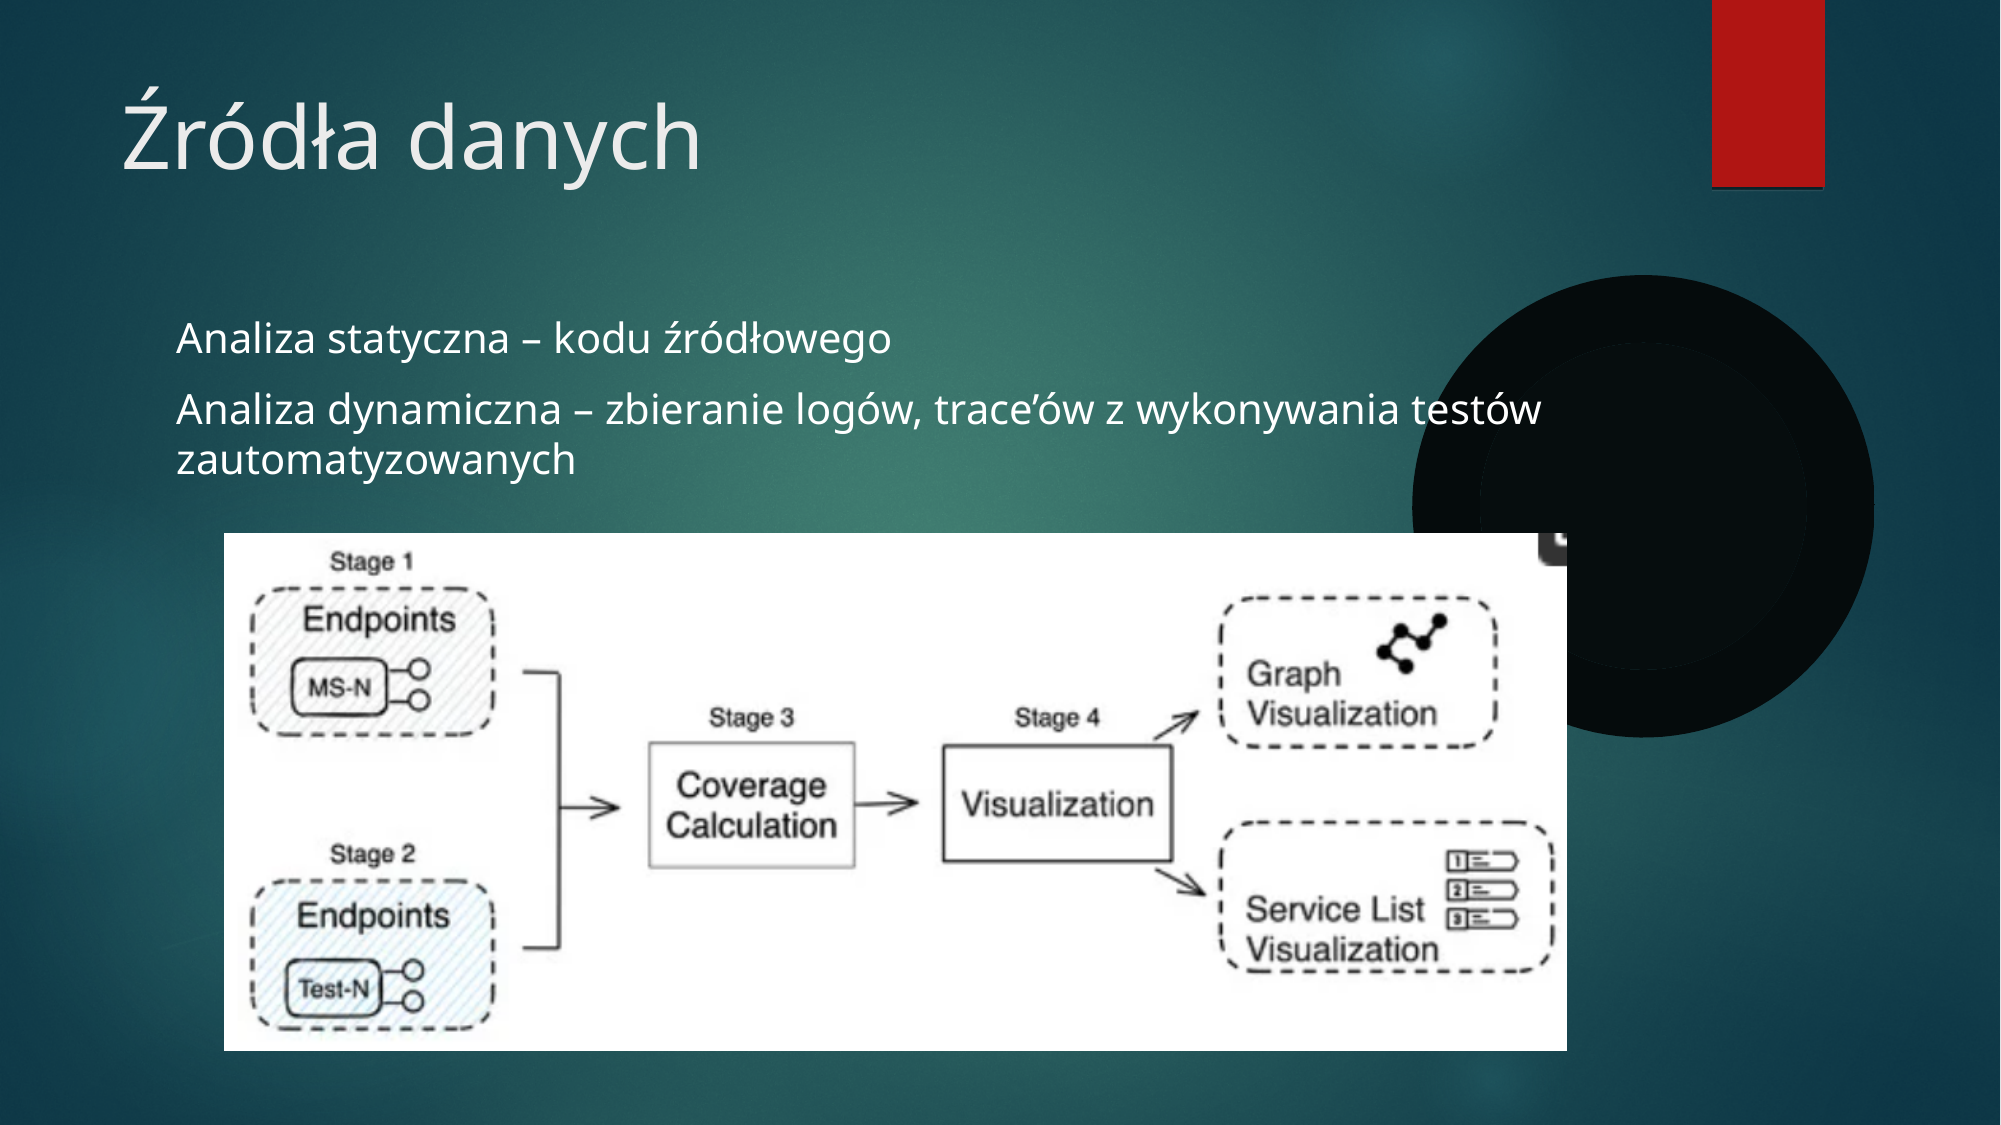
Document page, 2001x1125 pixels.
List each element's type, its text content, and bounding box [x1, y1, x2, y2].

picture [224, 533, 1567, 1051]
title Źródła danych [106, 74, 1649, 305]
list Analiza statyczna – kodu źródłowego Analiza dynamiczna – zbieranie logów, trace’ów z wykonywania testów zautomatyzowanych [161, 304, 1630, 534]
